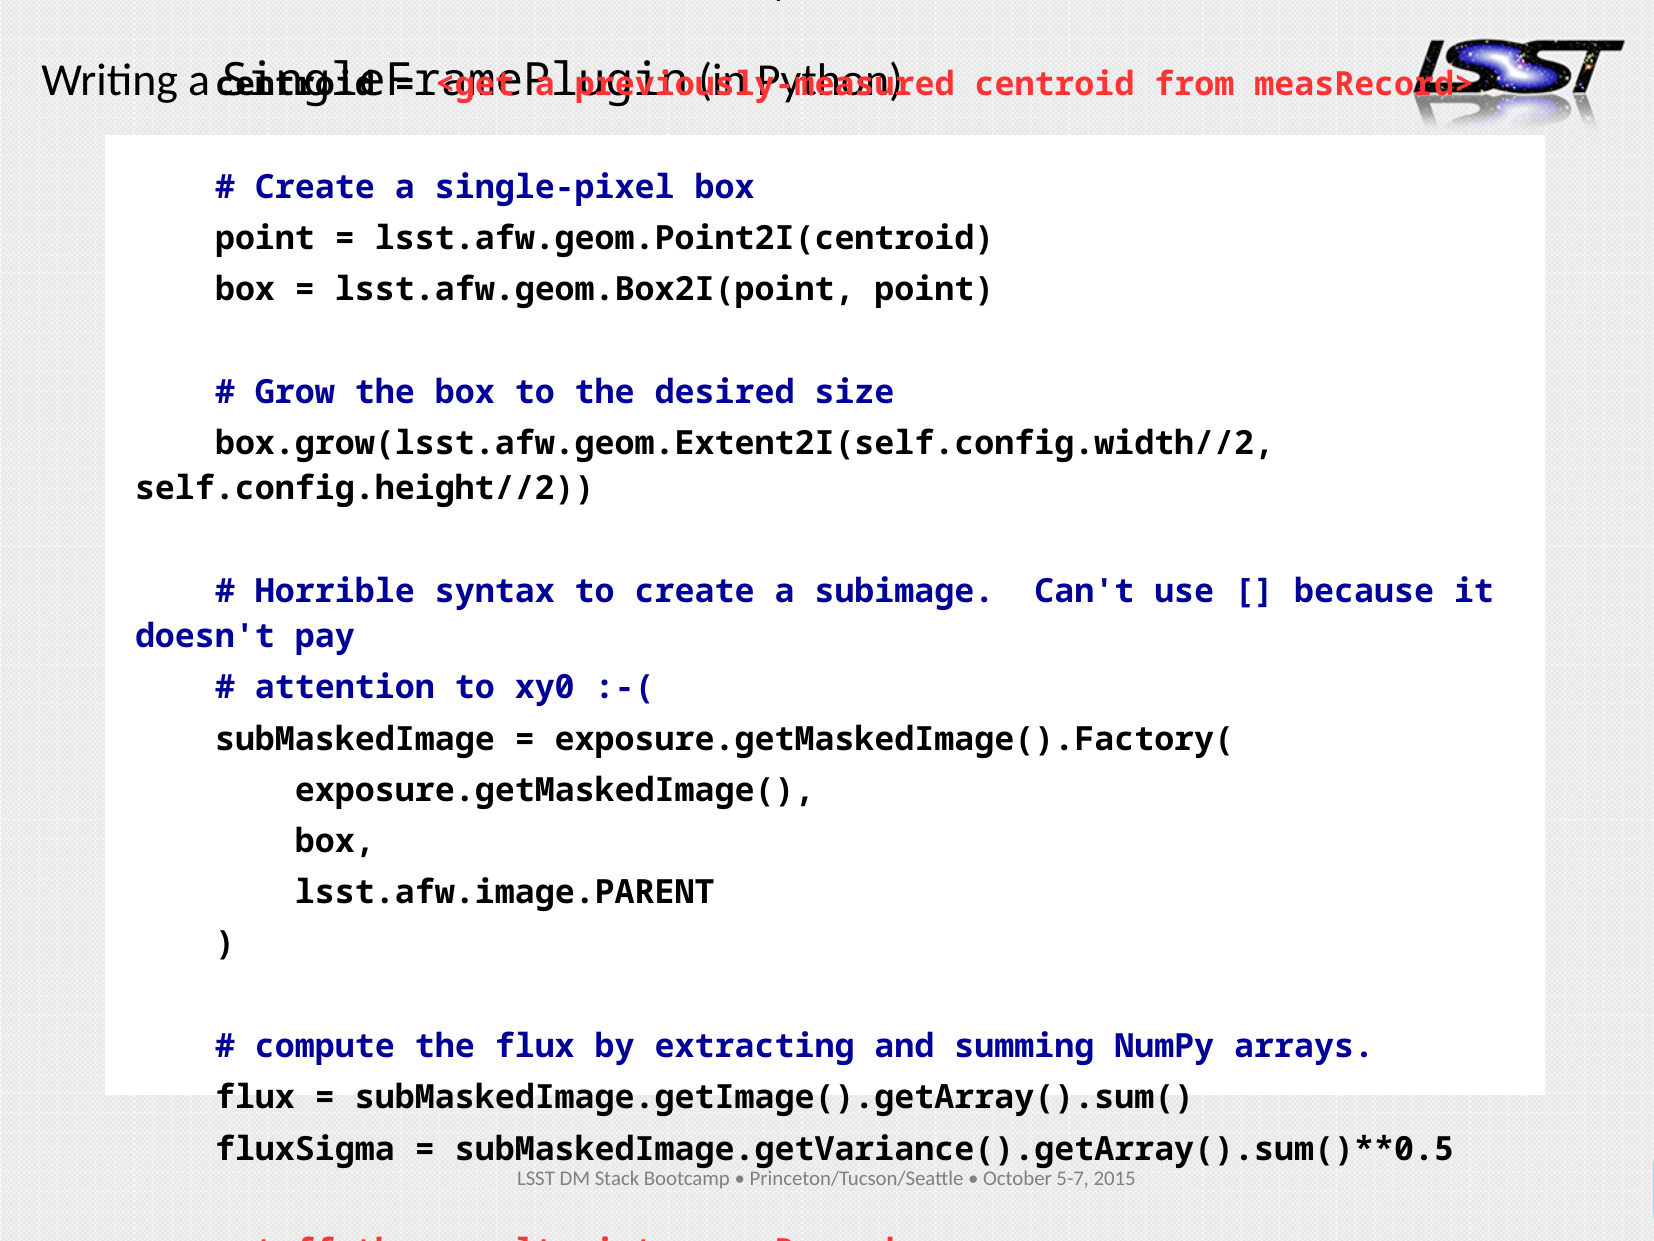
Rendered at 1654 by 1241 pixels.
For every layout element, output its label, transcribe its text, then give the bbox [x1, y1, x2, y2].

list def measure(self, measRecord, exposure): centroid = <get a previously-measured centroid from measRecord> # Create a single-pixel box point = lsst.afw.geom.Point2I(centroid) box = lsst.afw.geom.Box2I(point, point) # Grow the box to the desired size box.grow(lsst.afw.geom.Extent2I(self.config.width//2, self.config.height//2)) # Horrible syntax to create a subimage. Can't use [] because it doesn't pay # attention to xy0 :-( subMaskedImage = exposure.getMaskedImage().Factory( exposure.getMaskedImage(), box, lsst.afw.image.PARENT ) # compute the flux by extracting and summing NumPy arrays. flux = subMaskedImage.getImage().getArray().sum() fluxSigma = subMaskedImage.getVariance().getArray().sum()**0.5 <stuff the results into measRecord> [105, 135, 1546, 1096]
picture [0, 0, 1654, 1241]
title Writing a SingleFramePlugin (in Python) [41, 27, 1161, 129]
